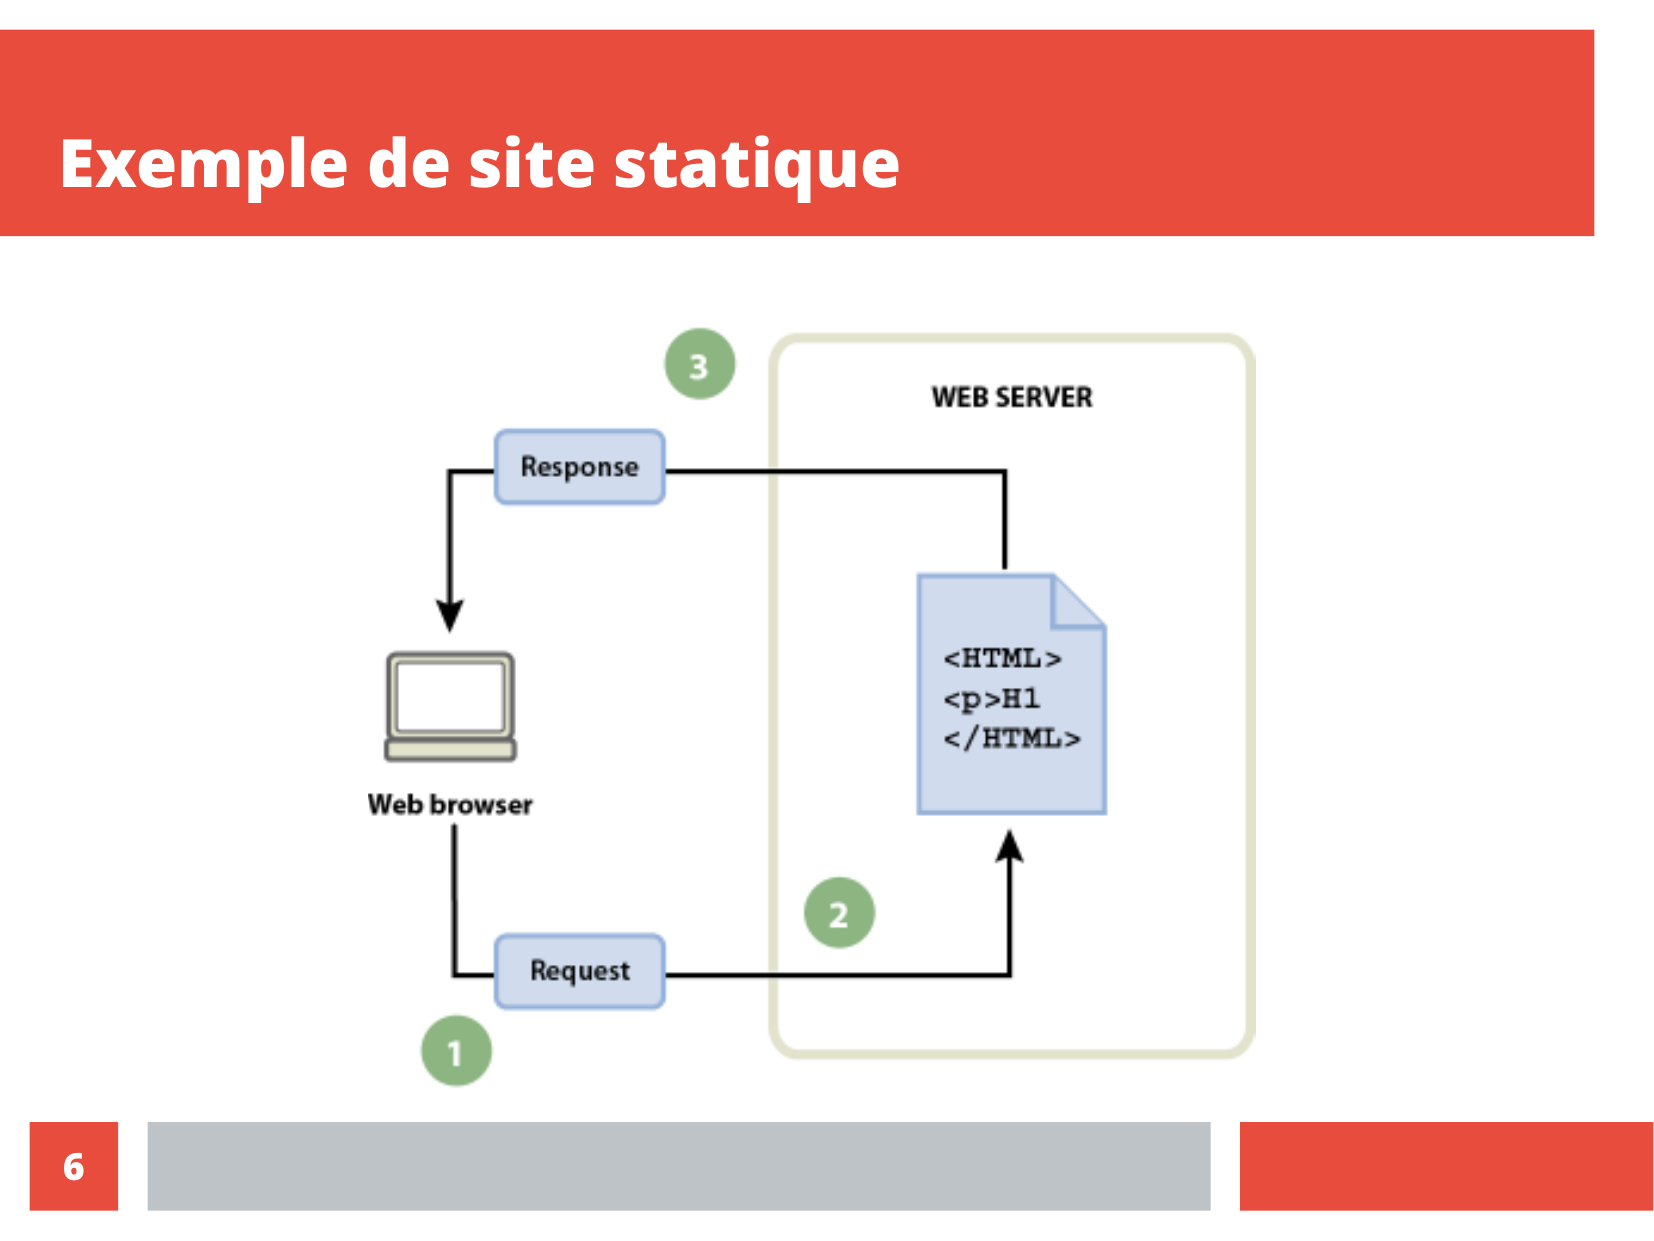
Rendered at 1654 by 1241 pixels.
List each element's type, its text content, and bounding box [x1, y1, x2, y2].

title Exemple de site statique [59, 59, 1595, 207]
picture [368, 324, 1256, 1093]
